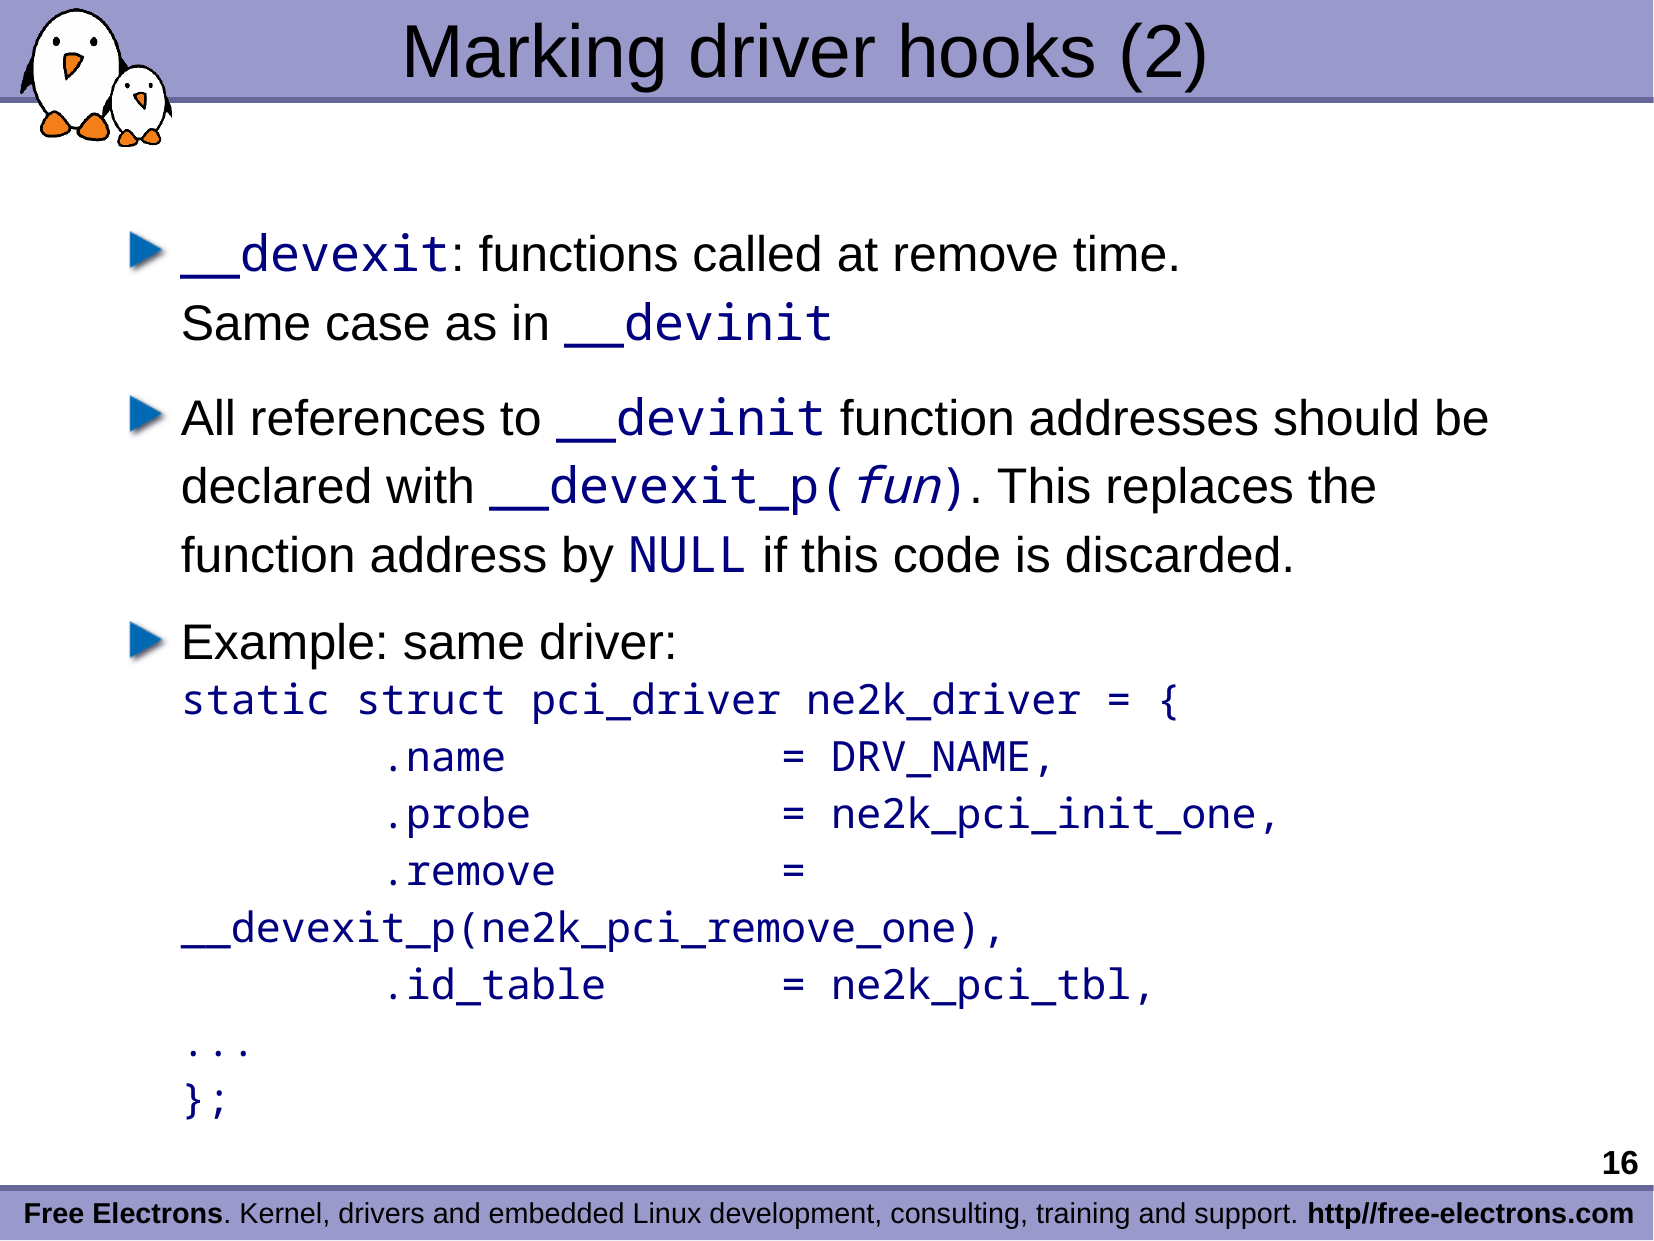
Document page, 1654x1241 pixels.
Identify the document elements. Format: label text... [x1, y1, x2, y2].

picture [20, 8, 172, 147]
list __devexit: functions called at remove time. Same case as in __devinit All references to __devinit function addresses should be declared with __devexit_p(fun). This replaces the function address by NULL if this code is discarded. Example: same driver: static struct pci_driver ne2k_driver = { .name = DRV_NAME, .probe = ne2k_pci_init_one, .remove = __devexit_p(ne2k_pci_remove_one), .id_table = ne2k_pci_tbl, ... }; [109, 218, 1522, 1069]
title Marking driver hooks (2) [60, 0, 1551, 104]
